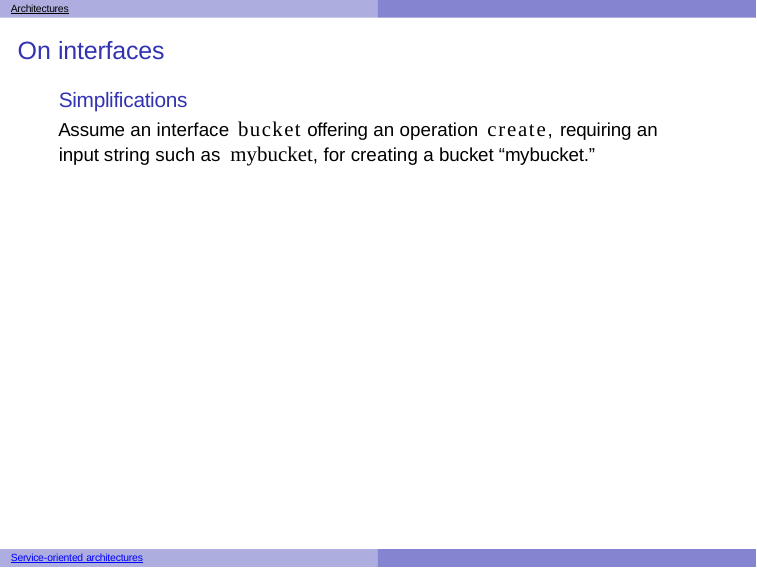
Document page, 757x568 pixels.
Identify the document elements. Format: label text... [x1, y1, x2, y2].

text_box Simplifications Assume an interface bucket offering an operation create, requiring an input string such as mybucket, for creating a bucket “mybucket.” [56, 80, 699, 166]
text_box [0, 549, 756, 567]
text_box Architectures [8, 0, 748, 15]
text_box Service-oriented architectures [8, 549, 152, 564]
title On interfaces [15, 32, 508, 130]
